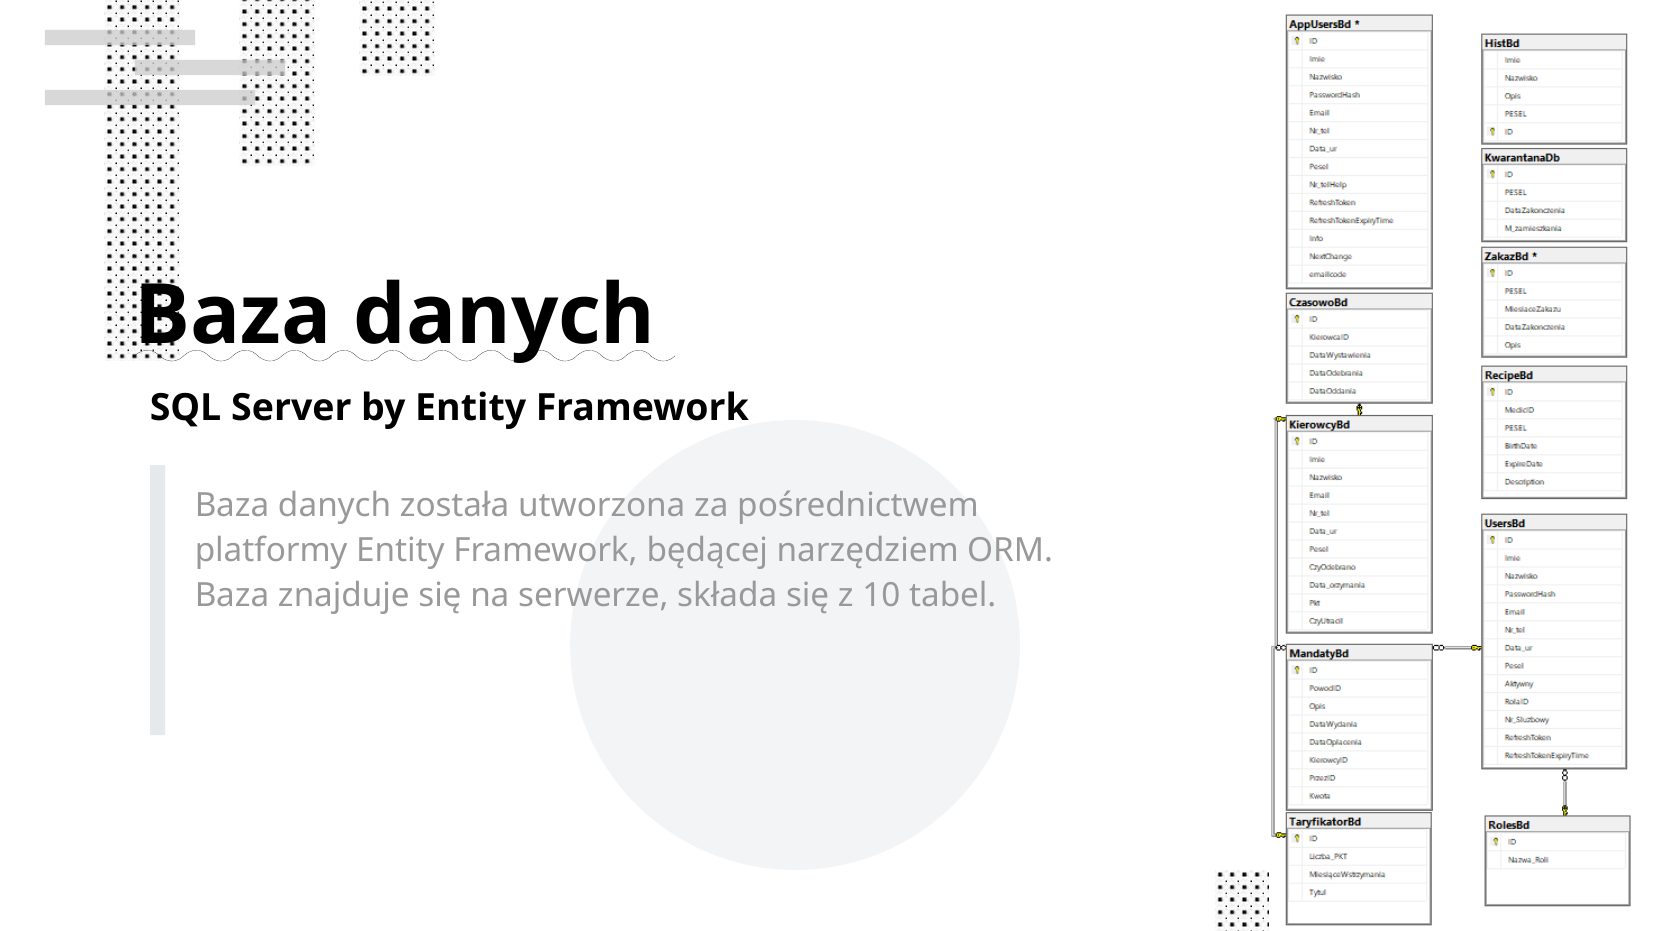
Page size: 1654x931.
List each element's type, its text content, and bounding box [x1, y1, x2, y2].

text_box Baza danych [120, 246, 736, 376]
picture [1269, 0, 1643, 931]
text_box [150, 465, 166, 736]
text_box Baza danych została utworzona za pośrednictwem platformy Entity Framework, będącej narzędziem ORM. Baza znajduje się na serwerze, składa się z 10 tabel. [180, 473, 1141, 626]
text_box SQL Server by Entity Framework [135, 372, 768, 541]
